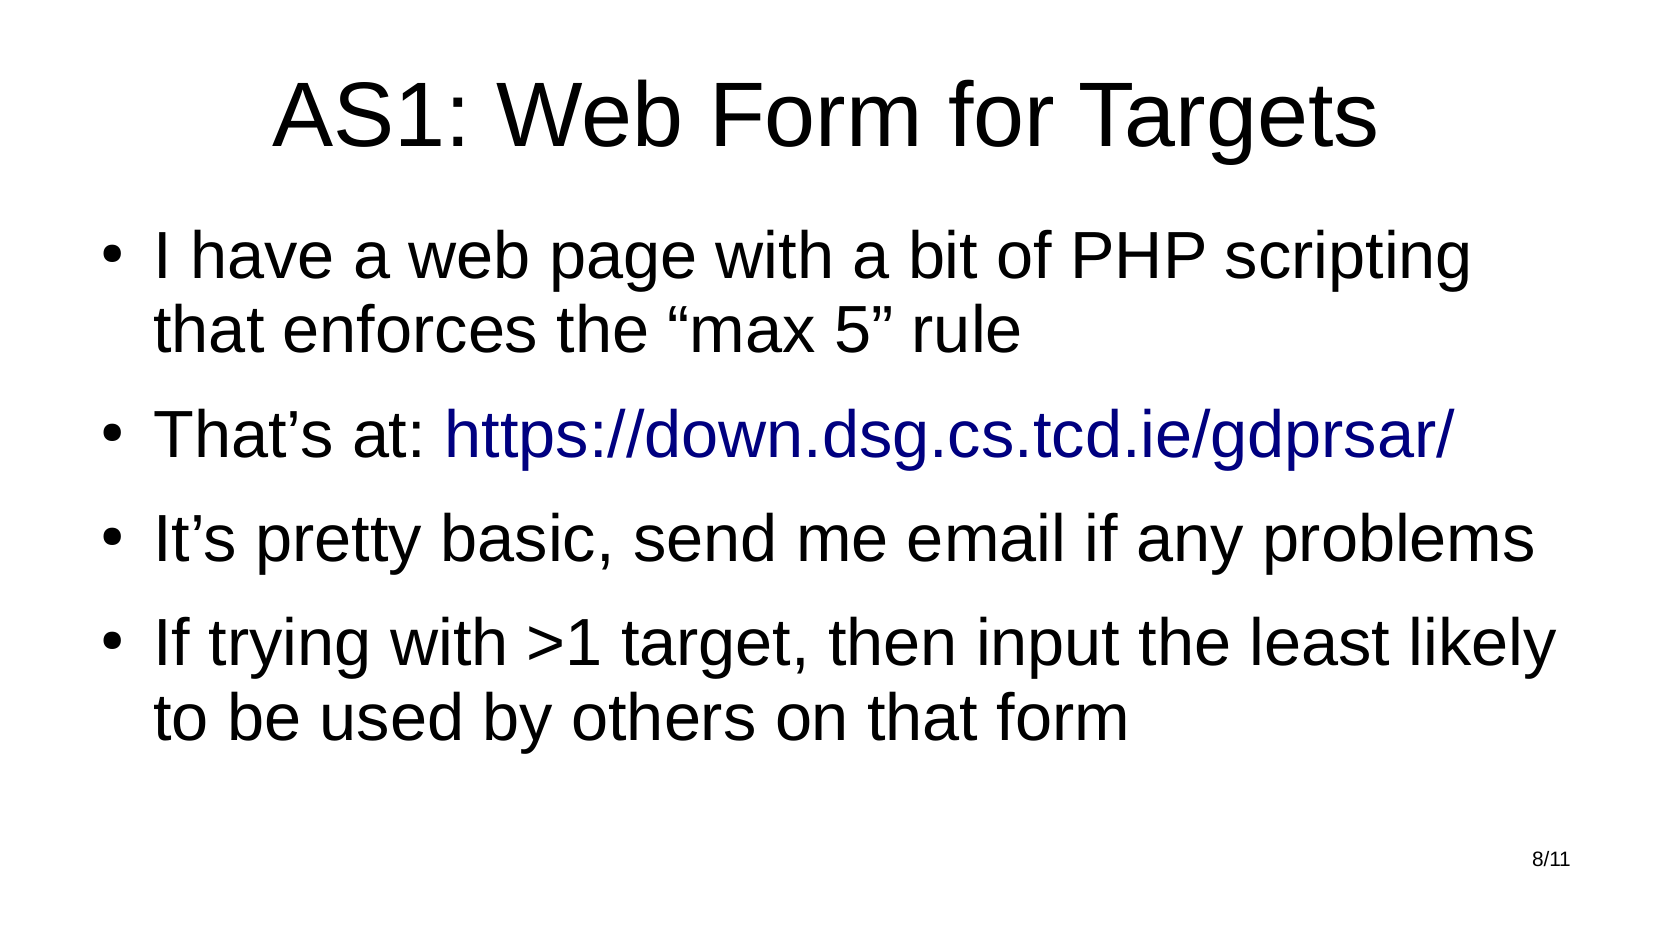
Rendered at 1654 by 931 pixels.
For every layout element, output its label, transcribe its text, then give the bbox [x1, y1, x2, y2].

list I have a web page with a bit of PHP scripting that enforces the “max 5” rule That’s at: https://down.dsg.cs.tcd.ie/gdprsar/ It’s pretty basic, send me email if any problems If trying with >1 target, then input the least likely to be used by others on that form [82, 217, 1571, 758]
title AS1: Web Form for Targets [82, 37, 1571, 193]
